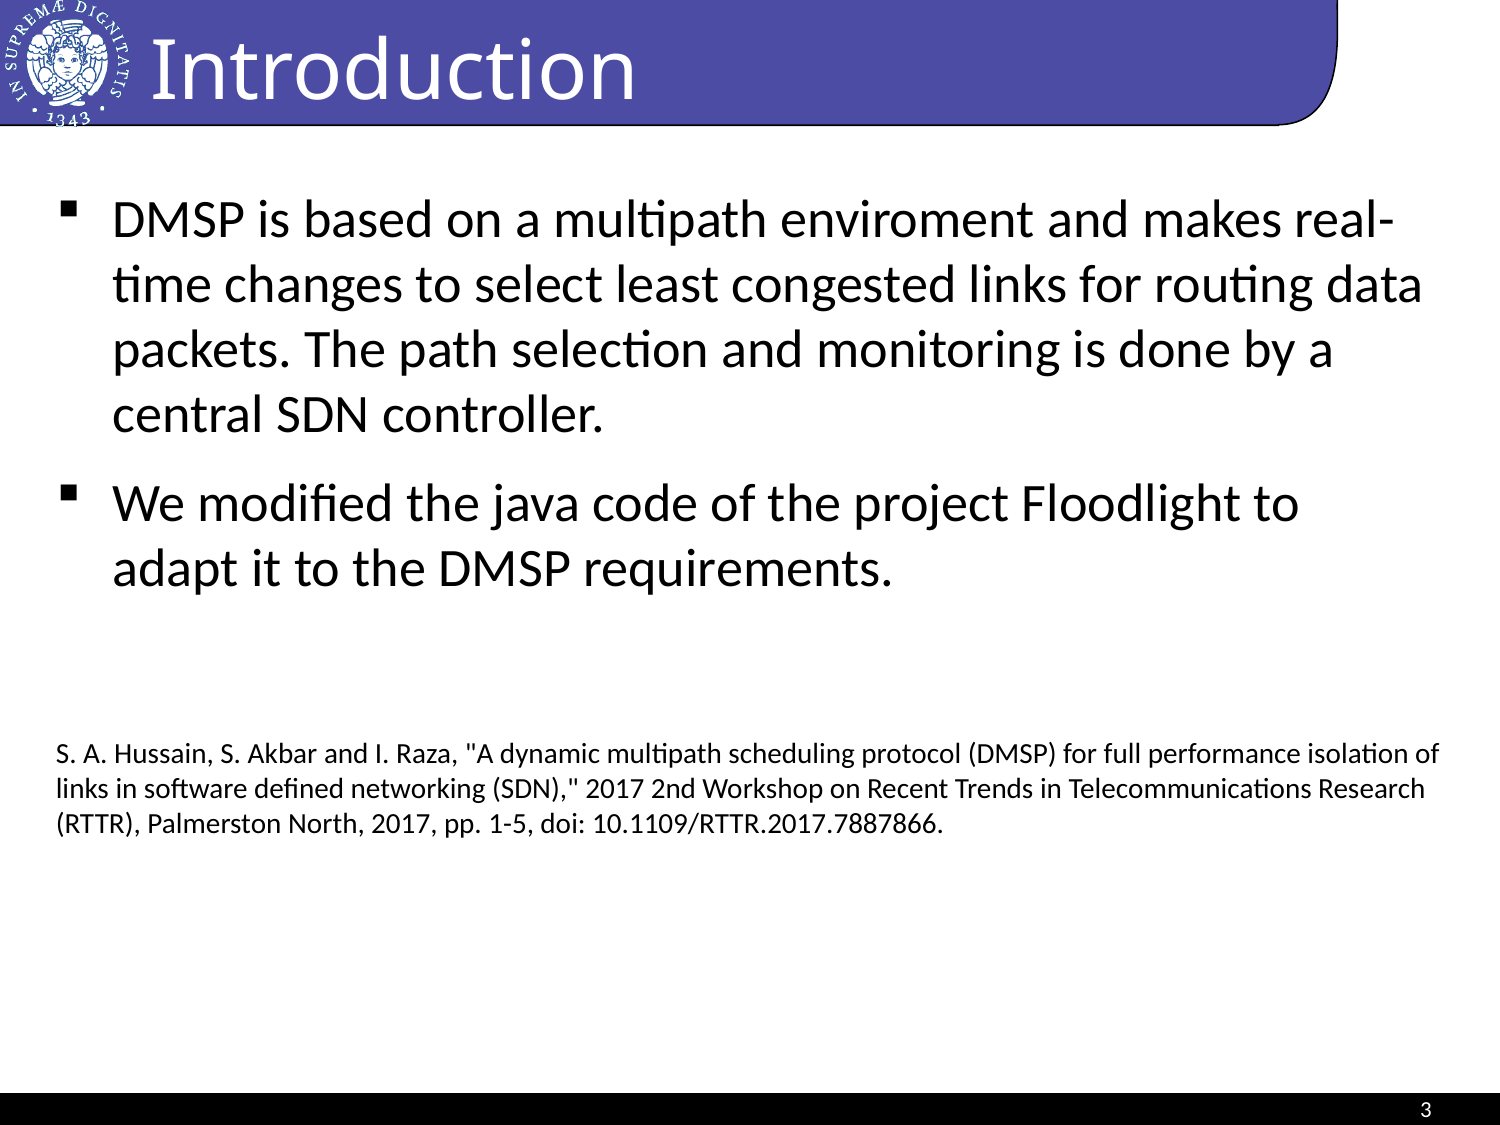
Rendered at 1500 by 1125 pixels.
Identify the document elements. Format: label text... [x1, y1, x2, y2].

picture [2, 0, 133, 130]
text_box DMSP is based on a multipath enviroment and makes real-time changes to select least congested links for routing data packets. The path selection and monitoring is done by a central SDN controller. We modified the java code of the project Floodlight to adapt it to the DMSP requirements. S. A. Hussain, S. Akbar and I. Raza, "A dynamic multipath scheduling protocol (DMSP) for full performance isolation of links in software defined networking (SDN)," 2017 2nd Workshop on Recent Trends in Telecommunications Research (RTTR), Palmerston North, 2017, pp. 1-5, doi: 10.1109/RTTR.2017.7887866. [41, 106, 1459, 1052]
text_box Introduction [135, 7, 1341, 106]
text_box <numero> [2, 1086, 1500, 1125]
